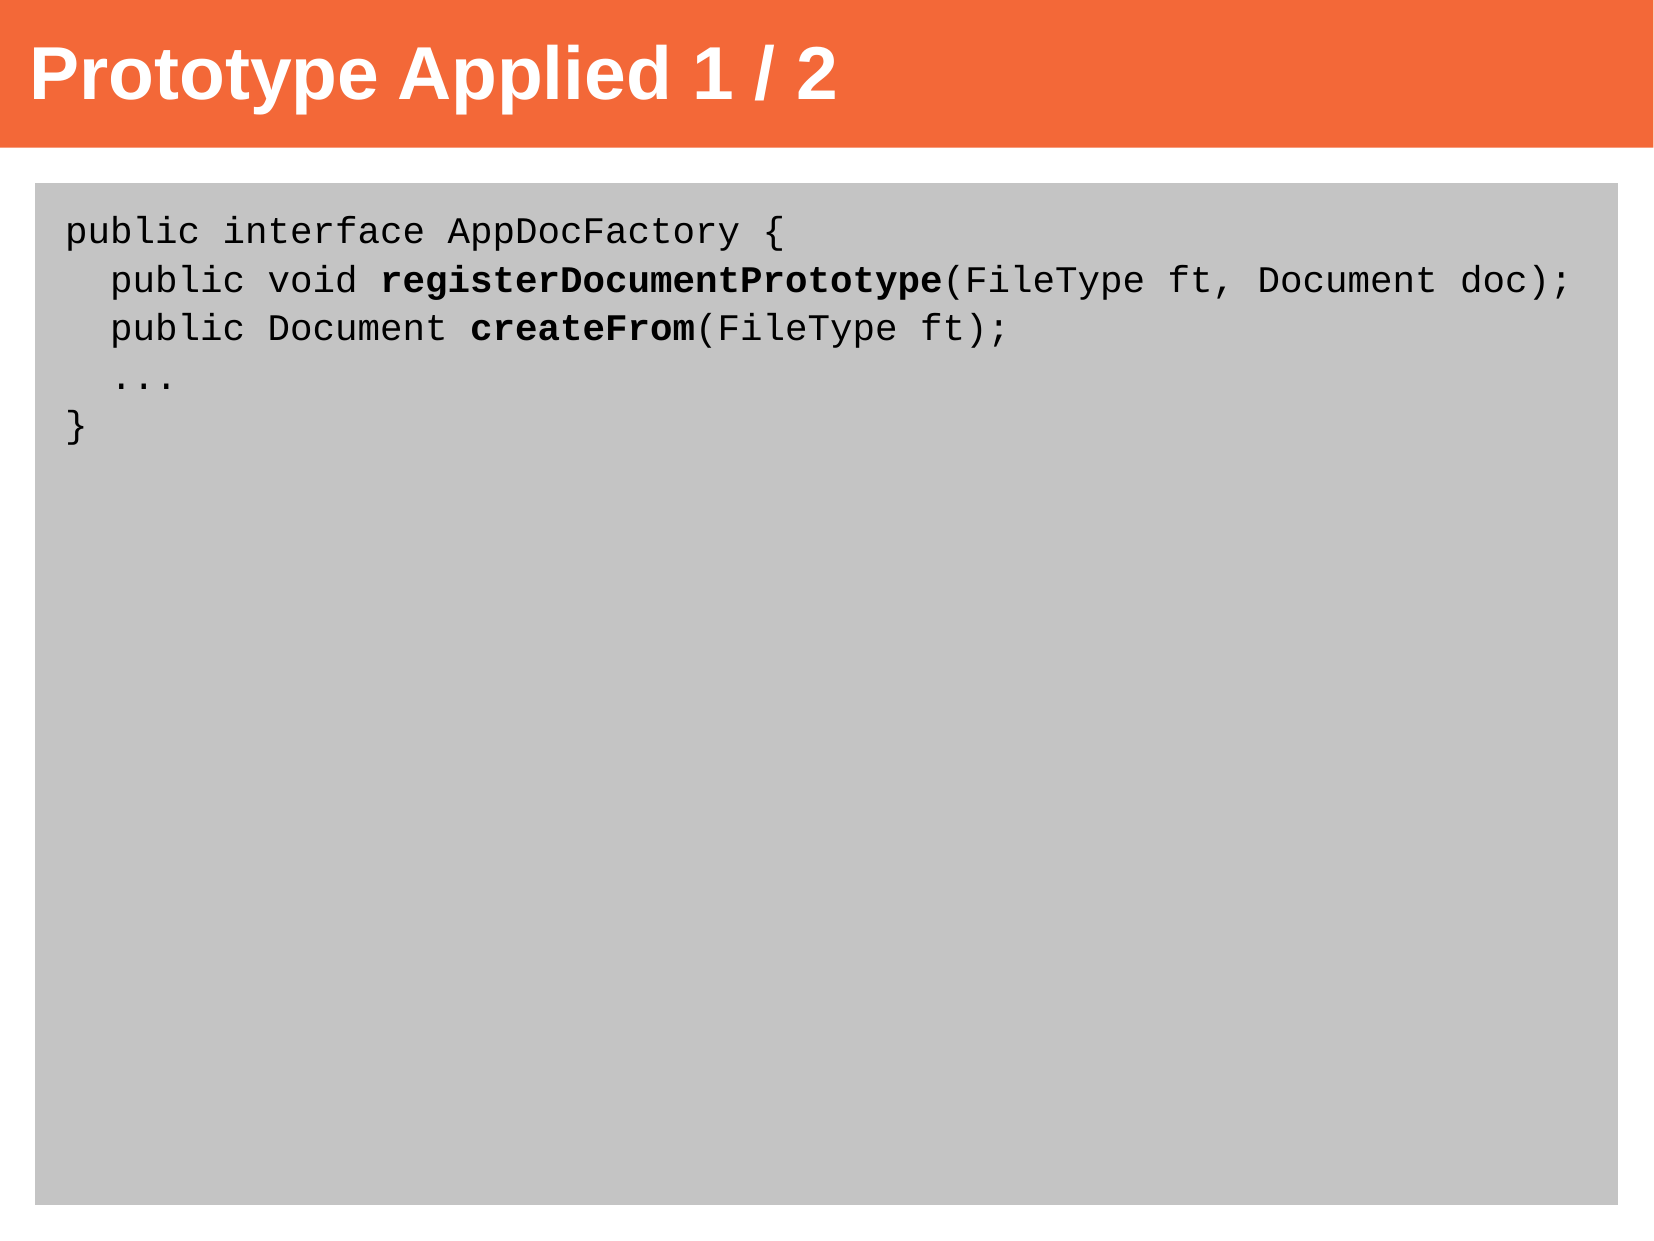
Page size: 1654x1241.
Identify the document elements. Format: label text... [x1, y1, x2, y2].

list public interface AppDocFactory { public void registerDocumentPrototype(FileType ft, Document doc); public Document createFrom(FileType ft); ... } [29, 177, 1625, 1211]
title Prototype Applied 1 / 2 [0, 0, 1654, 148]
